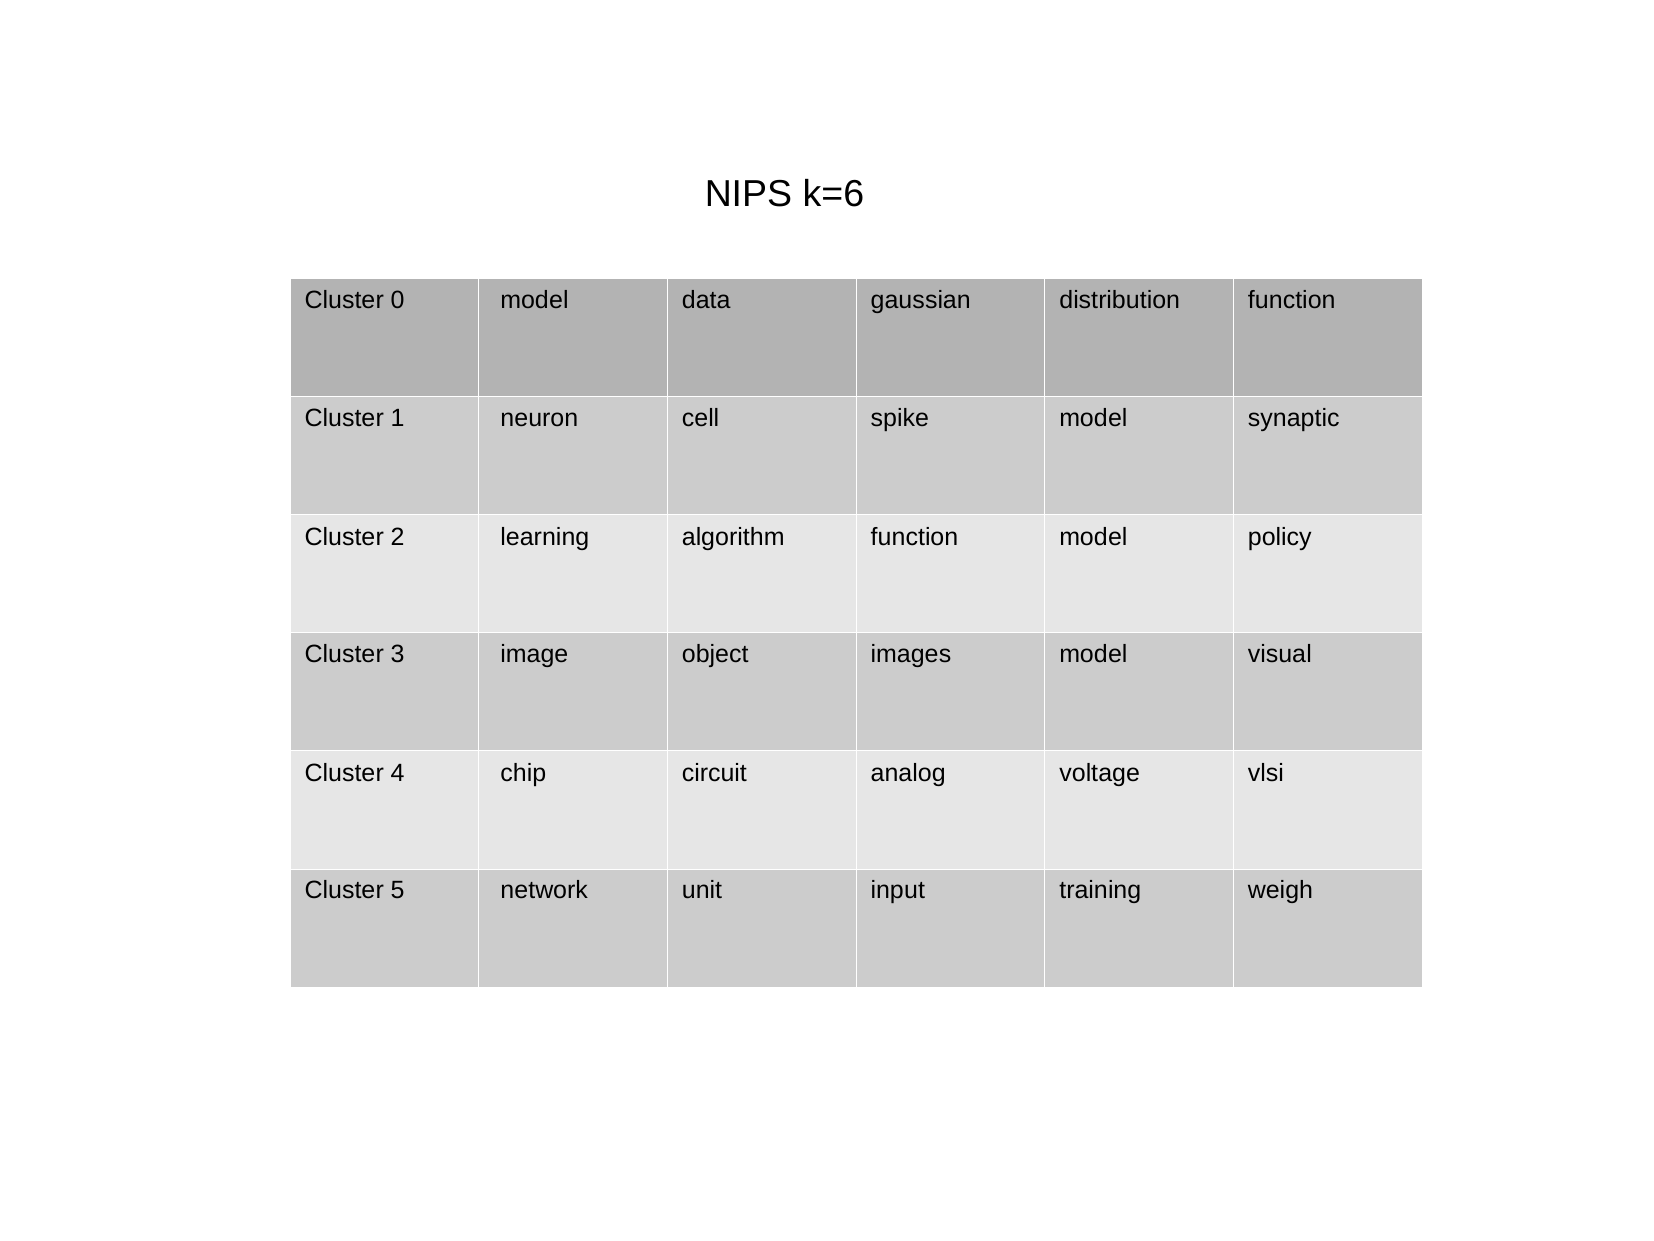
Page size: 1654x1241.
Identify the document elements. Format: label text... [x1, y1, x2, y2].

table_cell Cluster 3 [291, 633, 478, 750]
table_cell Cluster 5 [291, 870, 478, 987]
text_box NIPS k=6 [690, 165, 880, 222]
table_cell training [1045, 870, 1233, 987]
table_cell model [1045, 515, 1233, 632]
table_cell circuit [668, 751, 856, 869]
table_cell chip [479, 751, 667, 869]
table_header function [1234, 279, 1422, 396]
table_cell model [1045, 633, 1233, 750]
table_cell algorithm [668, 515, 856, 632]
table_header data [668, 279, 856, 396]
table_header Cluster 0 [291, 279, 478, 396]
table_header distribution [1045, 279, 1233, 396]
table_cell image [479, 633, 667, 750]
table_header model [479, 279, 667, 396]
table_cell weigh [1234, 870, 1422, 987]
table_cell Cluster 2 [291, 515, 478, 632]
table_cell vlsi [1234, 751, 1422, 869]
table_cell analog [857, 751, 1044, 869]
table_header gaussian [857, 279, 1044, 396]
table_cell voltage [1045, 751, 1233, 869]
table_cell neuron [479, 397, 667, 514]
table_cell model [1045, 397, 1233, 514]
table_cell policy [1234, 515, 1422, 632]
table_cell synaptic [1234, 397, 1422, 514]
table_cell learning [479, 515, 667, 632]
table_cell network [479, 870, 667, 987]
table_cell visual [1234, 633, 1422, 750]
table_cell function [857, 515, 1044, 632]
table_cell unit [668, 870, 856, 987]
table_cell Cluster 4 [291, 751, 478, 869]
table_cell images [857, 633, 1044, 750]
table_cell cell [668, 397, 856, 514]
table_cell object [668, 633, 856, 750]
table_cell spike [857, 397, 1044, 514]
table_cell input [857, 870, 1044, 987]
table_cell Cluster 1 [291, 397, 478, 514]
